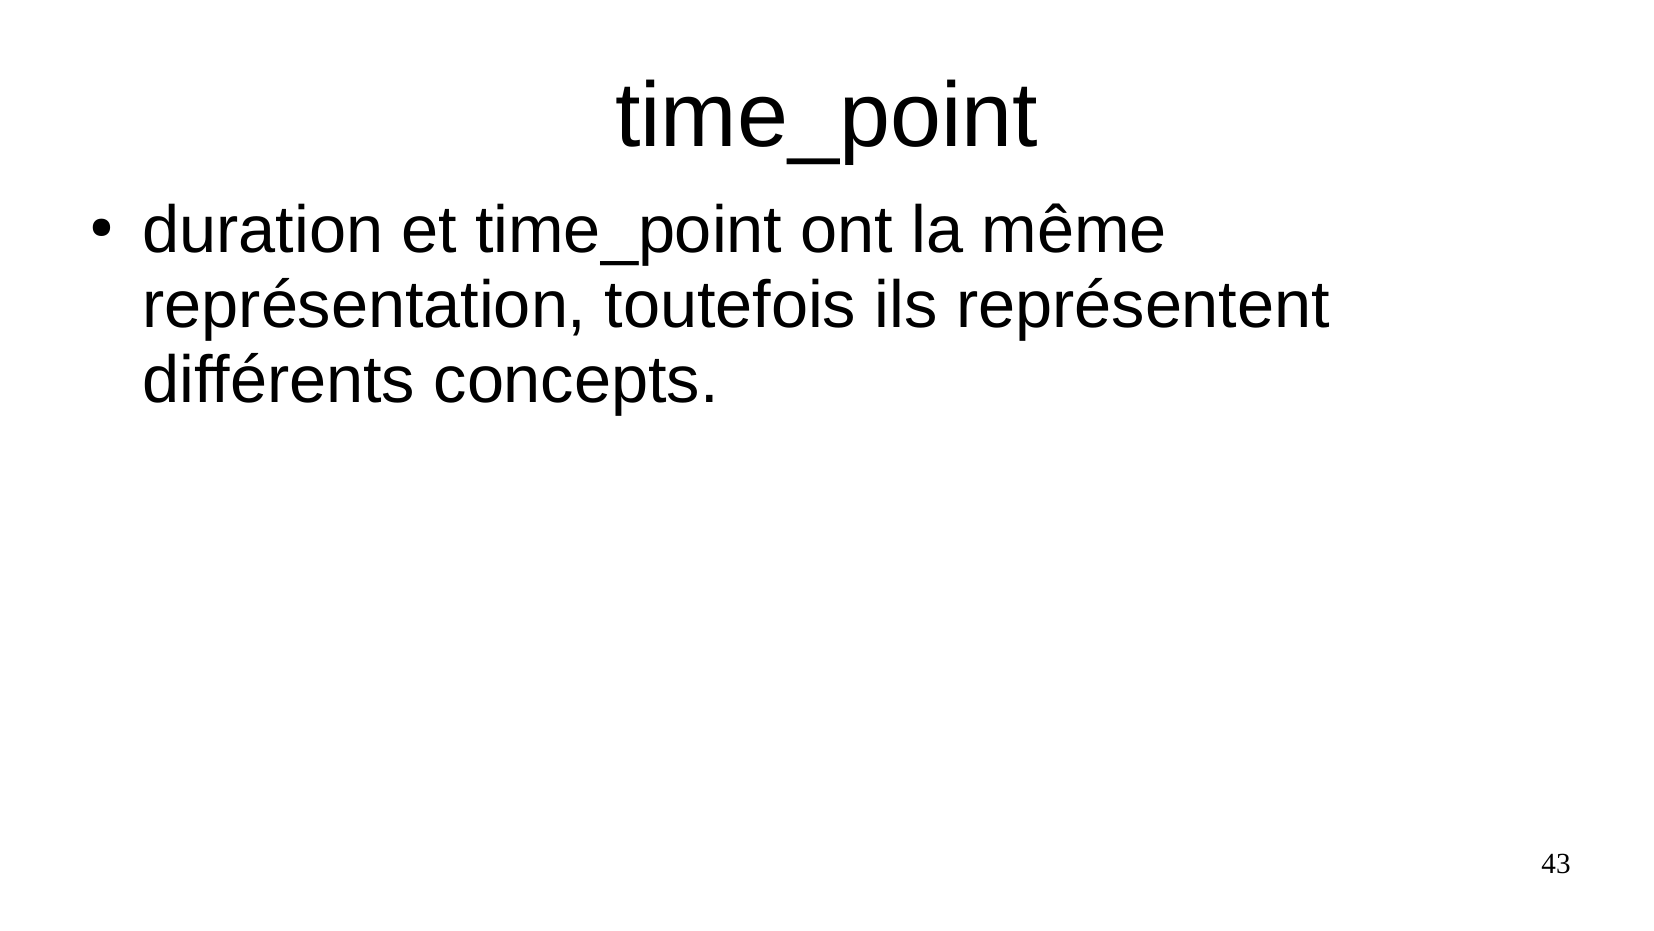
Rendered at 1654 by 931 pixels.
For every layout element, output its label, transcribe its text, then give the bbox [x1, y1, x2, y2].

list duration et time_point ont la même représentation, toutefois ils représentent différents concepts. [71, 192, 1561, 732]
title time_point [82, 37, 1571, 193]
